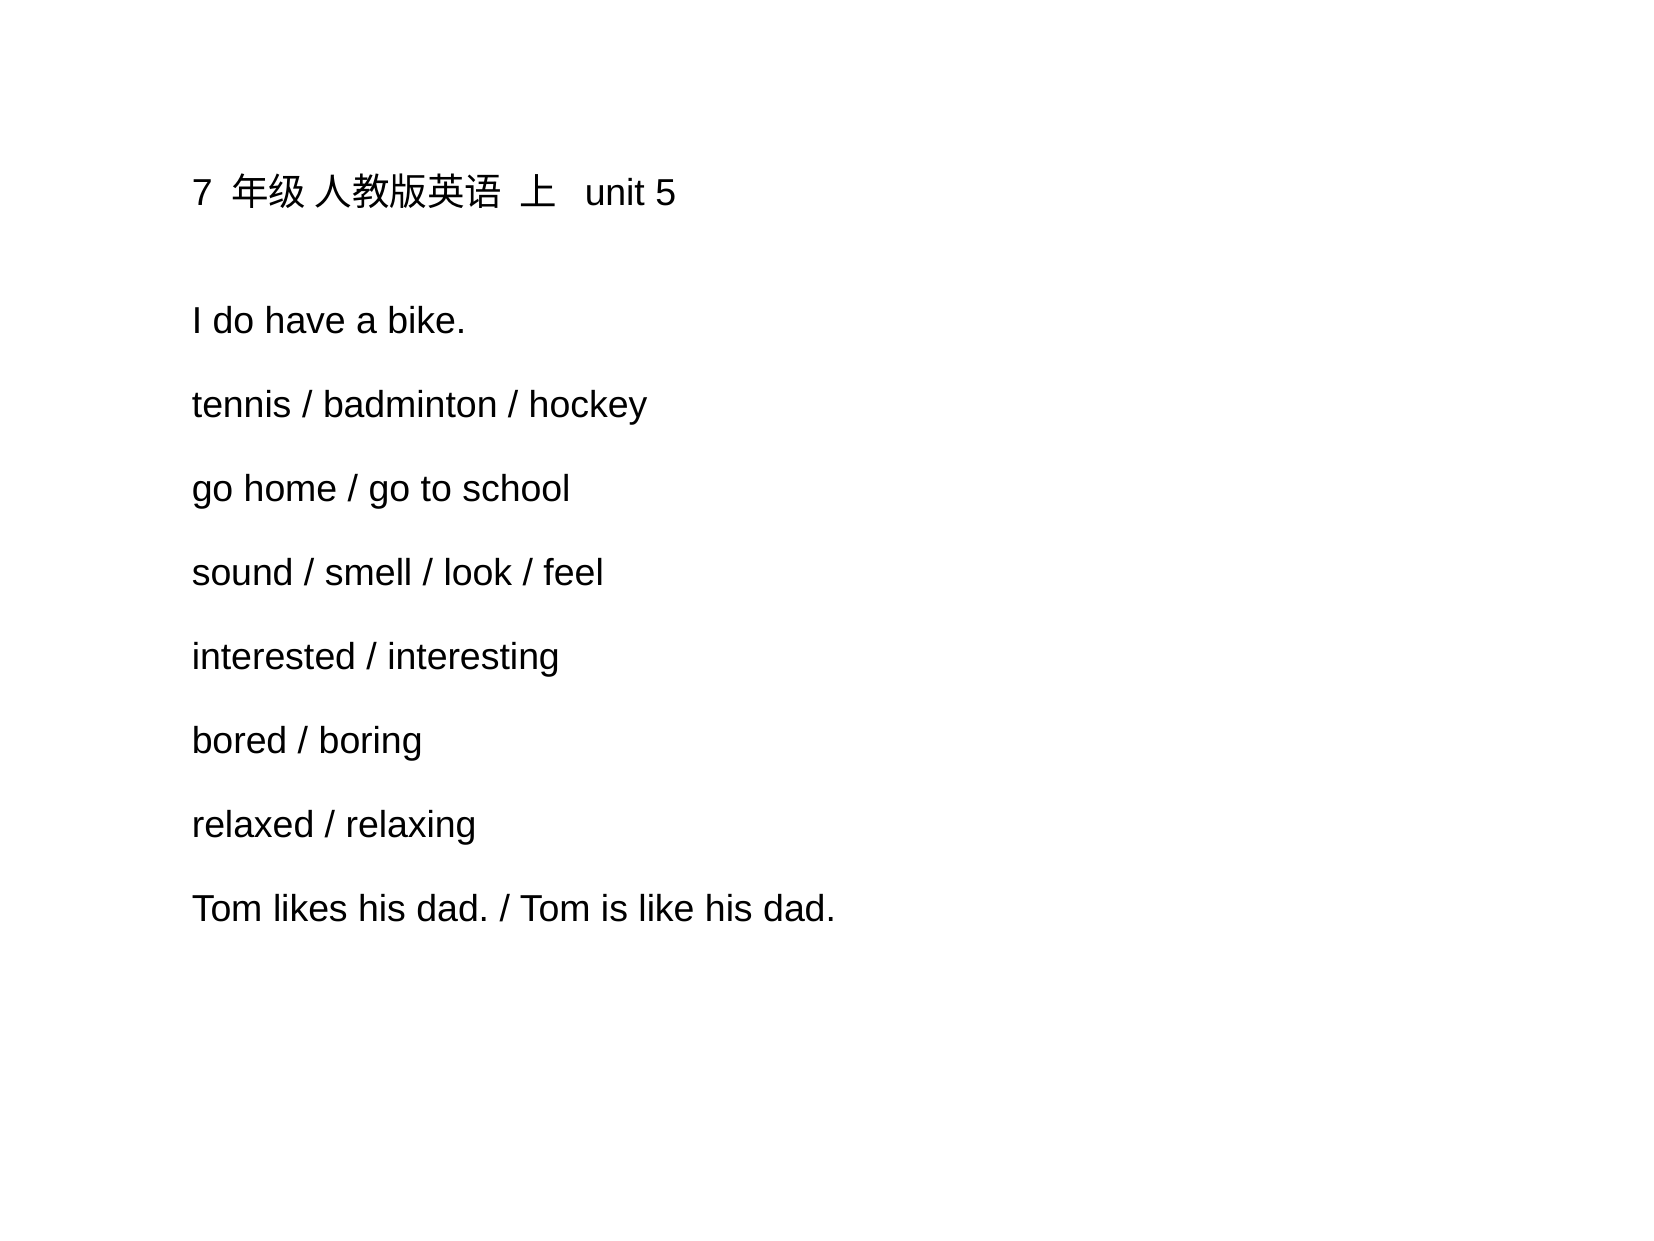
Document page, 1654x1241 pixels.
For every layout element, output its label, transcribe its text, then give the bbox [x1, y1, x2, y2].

text_box 7 年级 人教版英语 上 unit 5 I do have a bike. tennis / badminton / hockey go home / go to school sound / smell / look / feel interested / interesting bored / boring relaxed / relaxing Tom likes his dad. / Tom is like his dad. [177, 154, 1477, 969]
